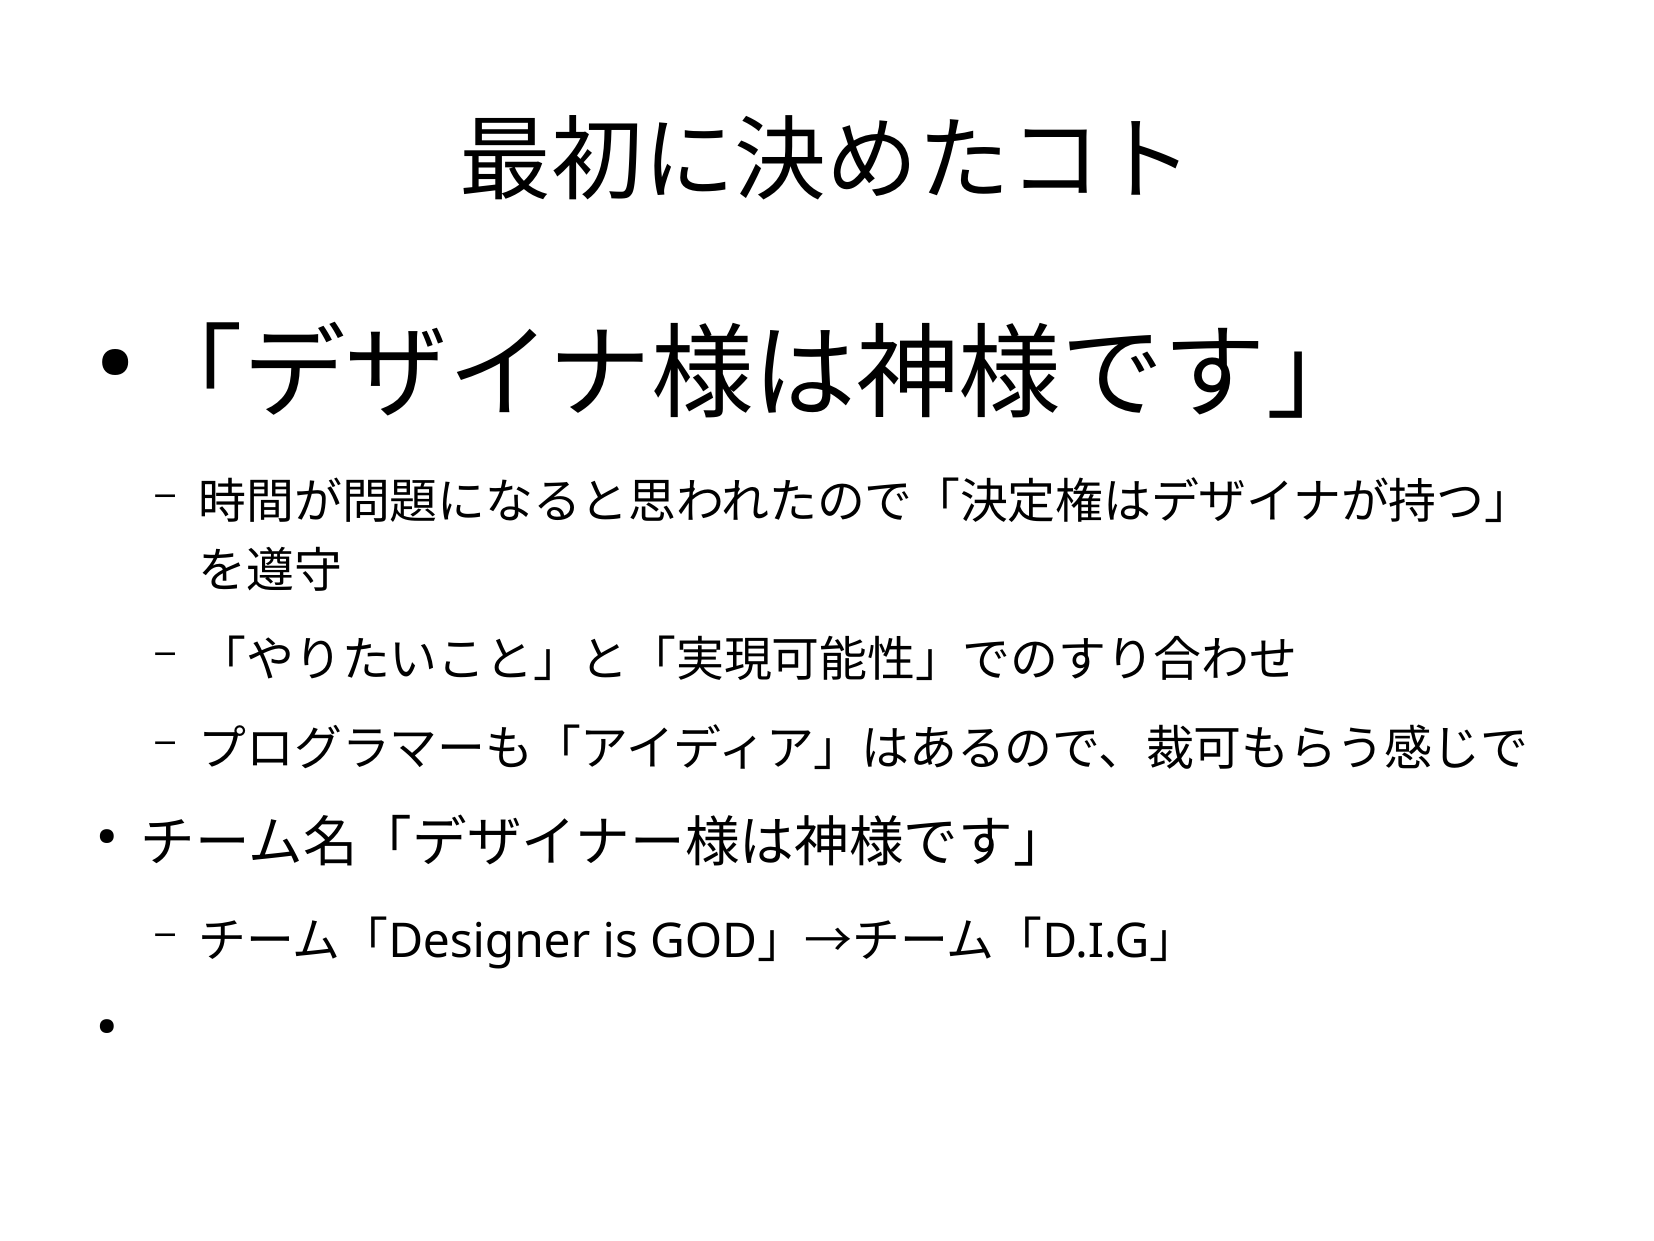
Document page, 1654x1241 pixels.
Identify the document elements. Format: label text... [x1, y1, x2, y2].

title 最初に決めたコト [82, 49, 1571, 257]
list 「デザイナ様は神様です」 時間が問題になると思われたので「決定権はデザイナが持つ」を遵守 「やりたいこと」と「実現可能性」でのすり合わせ プログラマーも「アイディア」はあるので、裁可もらう感じで チーム名「デザイナー様は神様です」 チーム「Designer is GOD」→チーム「D.I.G」 [82, 290, 1538, 1010]
